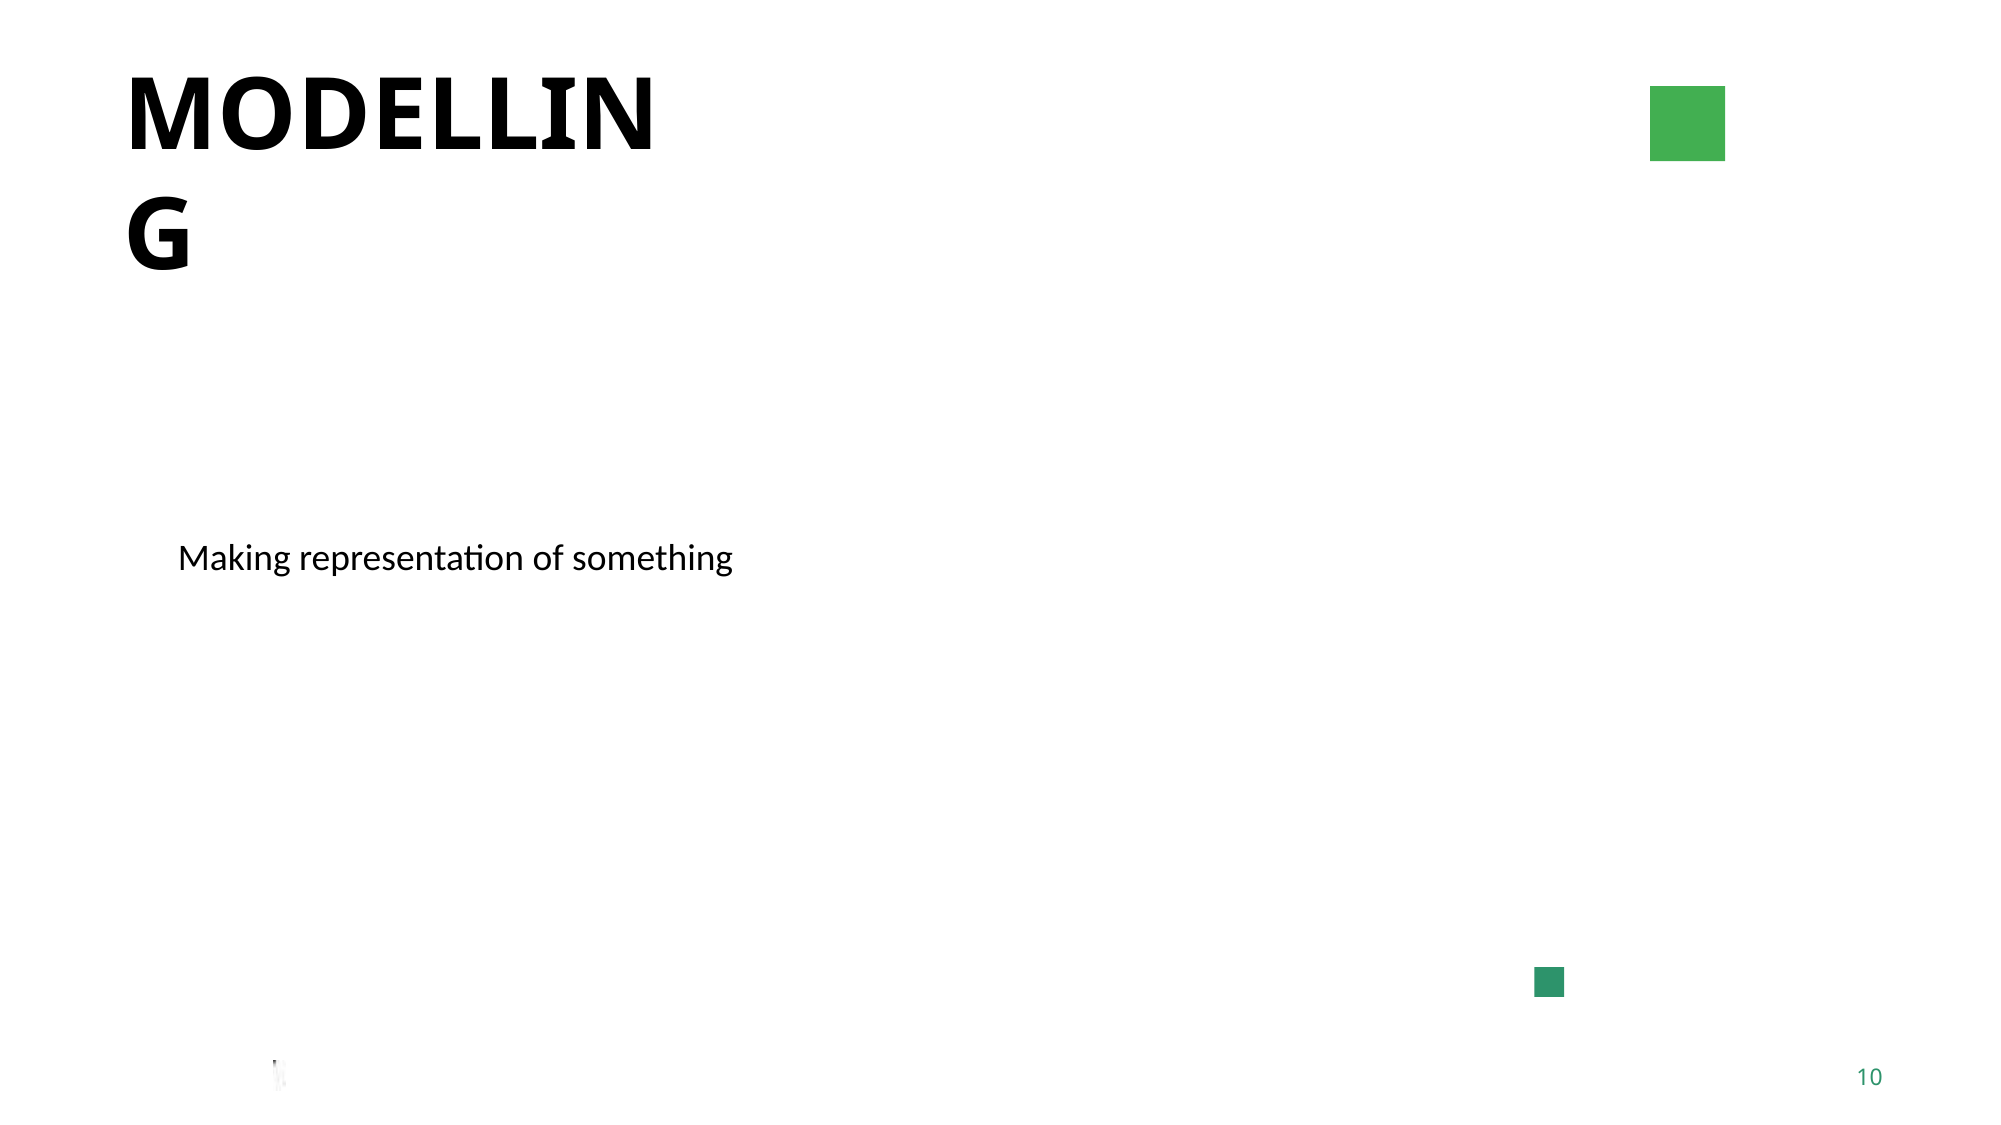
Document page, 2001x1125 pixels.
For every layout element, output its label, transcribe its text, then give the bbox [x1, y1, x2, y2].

text_box [1534, 967, 1565, 997]
picture [273, 1060, 286, 1091]
text_box [1650, 86, 1726, 162]
text_box Making representation of something [162, 525, 1164, 587]
text_box 10 [1849, 1061, 1888, 1094]
text_box MODELLING [121, 47, 664, 173]
